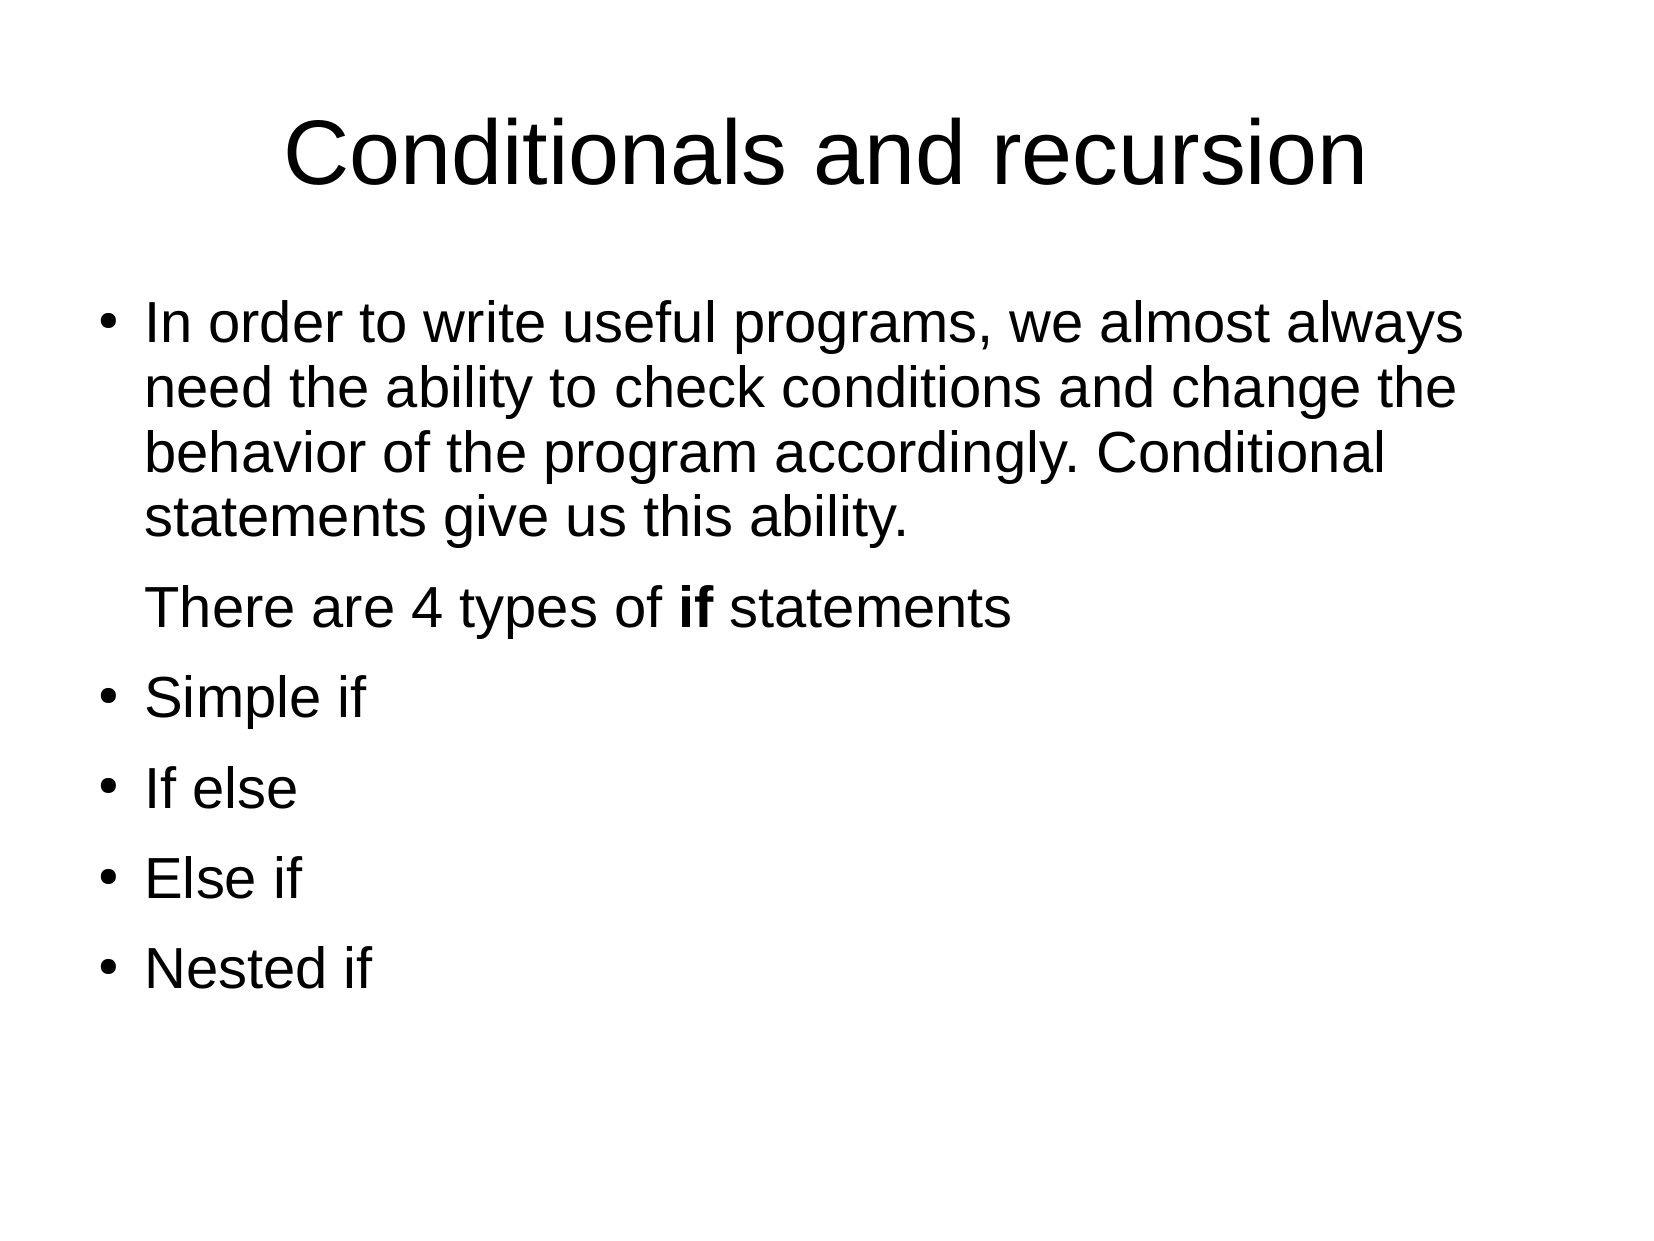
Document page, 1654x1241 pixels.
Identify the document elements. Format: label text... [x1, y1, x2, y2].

list In order to write useful programs, we almost always need the ability to check conditions and change the behavior of the program accordingly. Conditional statements give us this ability. There are 4 types of if statements Simple if If else Else if Nested if [82, 290, 1571, 1010]
title Conditionals and recursion [82, 49, 1571, 257]
